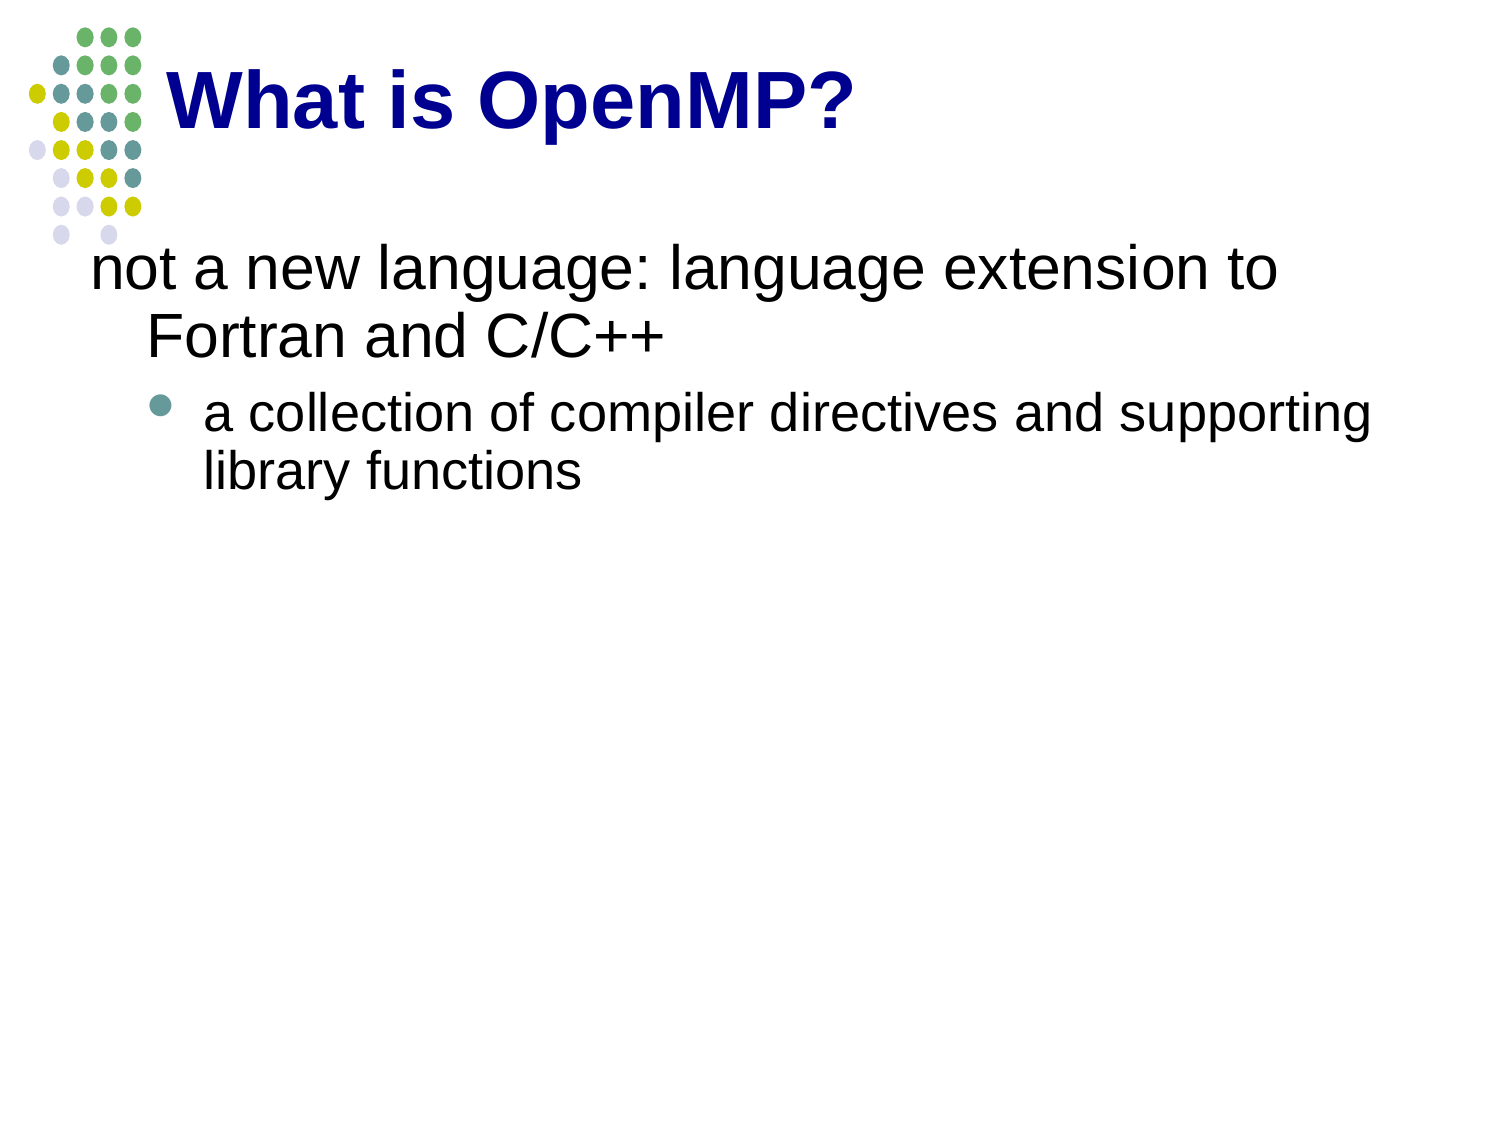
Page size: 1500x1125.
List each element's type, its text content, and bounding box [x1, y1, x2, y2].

list not a new language: language extension to Fortran and C/C++ a collection of compiler directives and supporting library functions [75, 228, 1426, 1006]
title What is OpenMP? [151, 40, 1390, 176]
